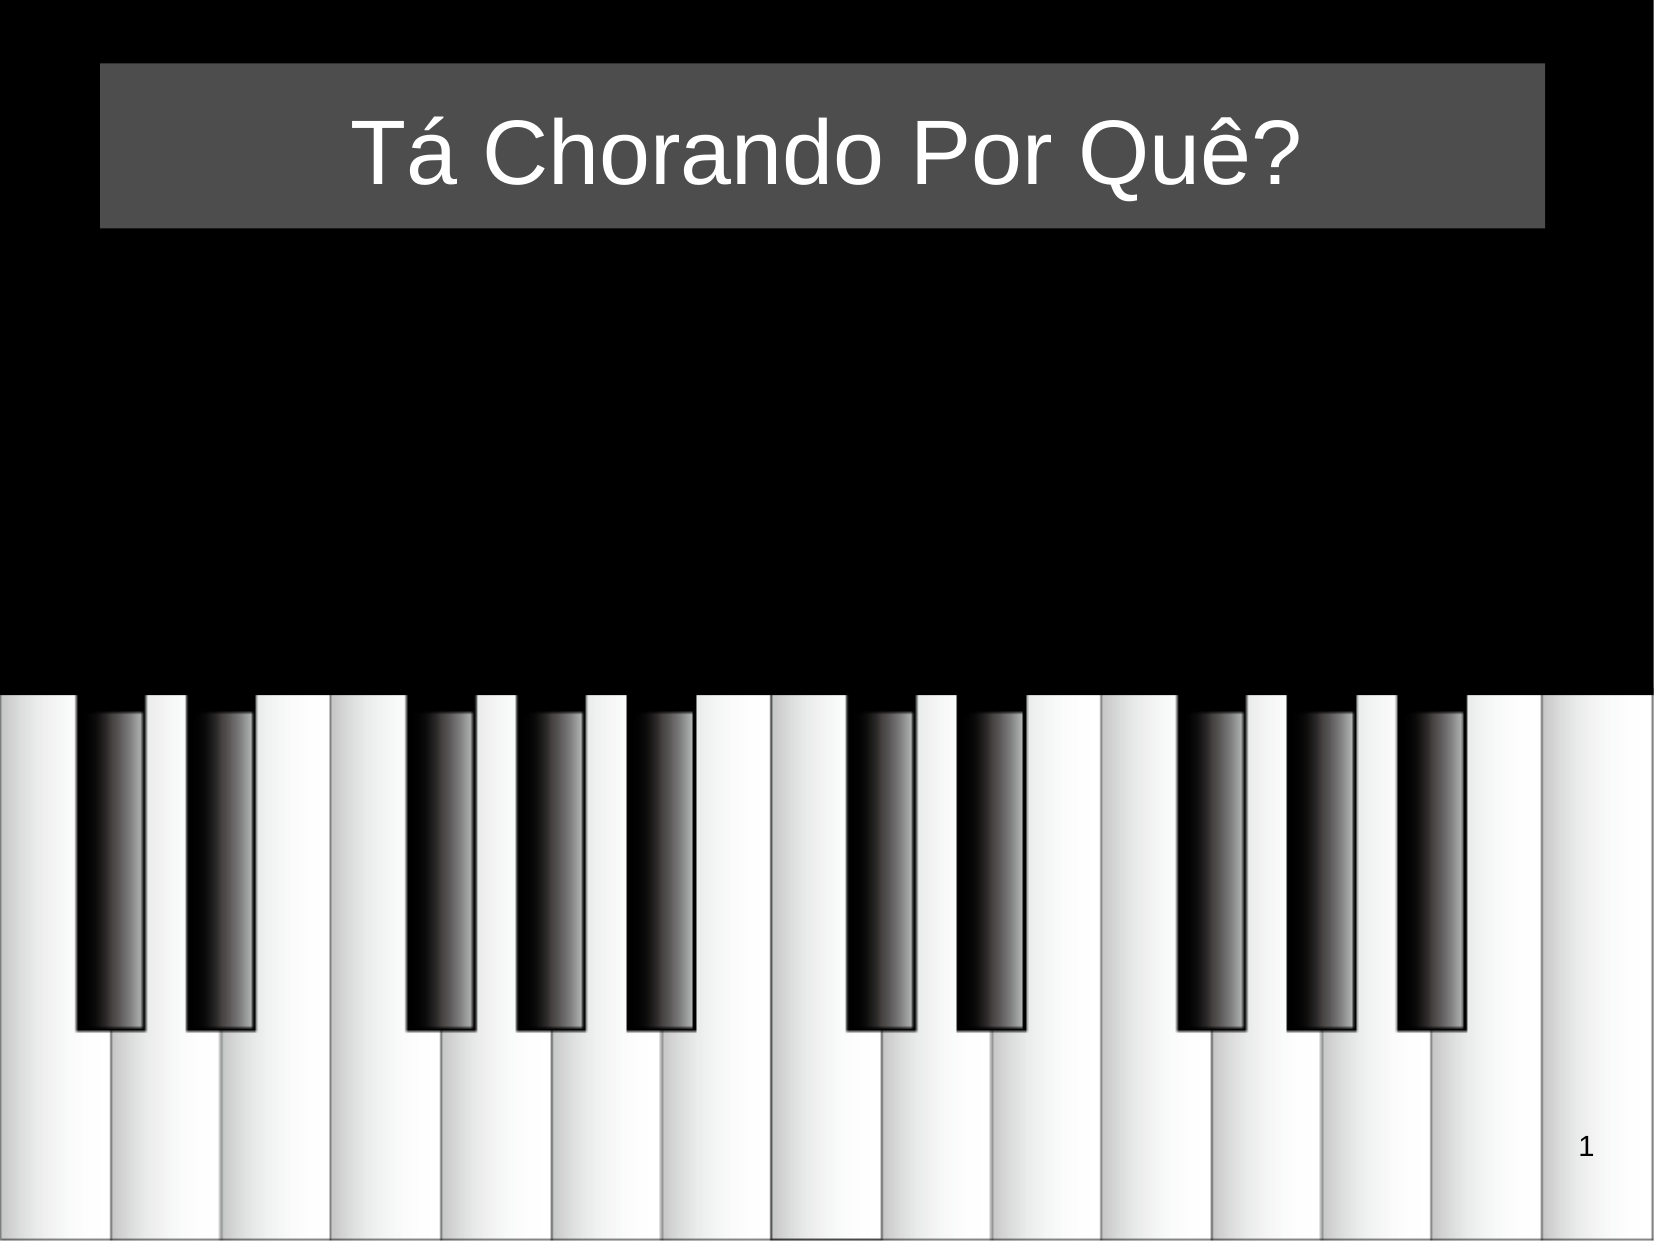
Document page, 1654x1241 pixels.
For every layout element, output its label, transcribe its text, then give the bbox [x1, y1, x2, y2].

title Tá Chorando Por Quê? [82, 49, 1571, 257]
picture [0, 696, 1654, 1241]
